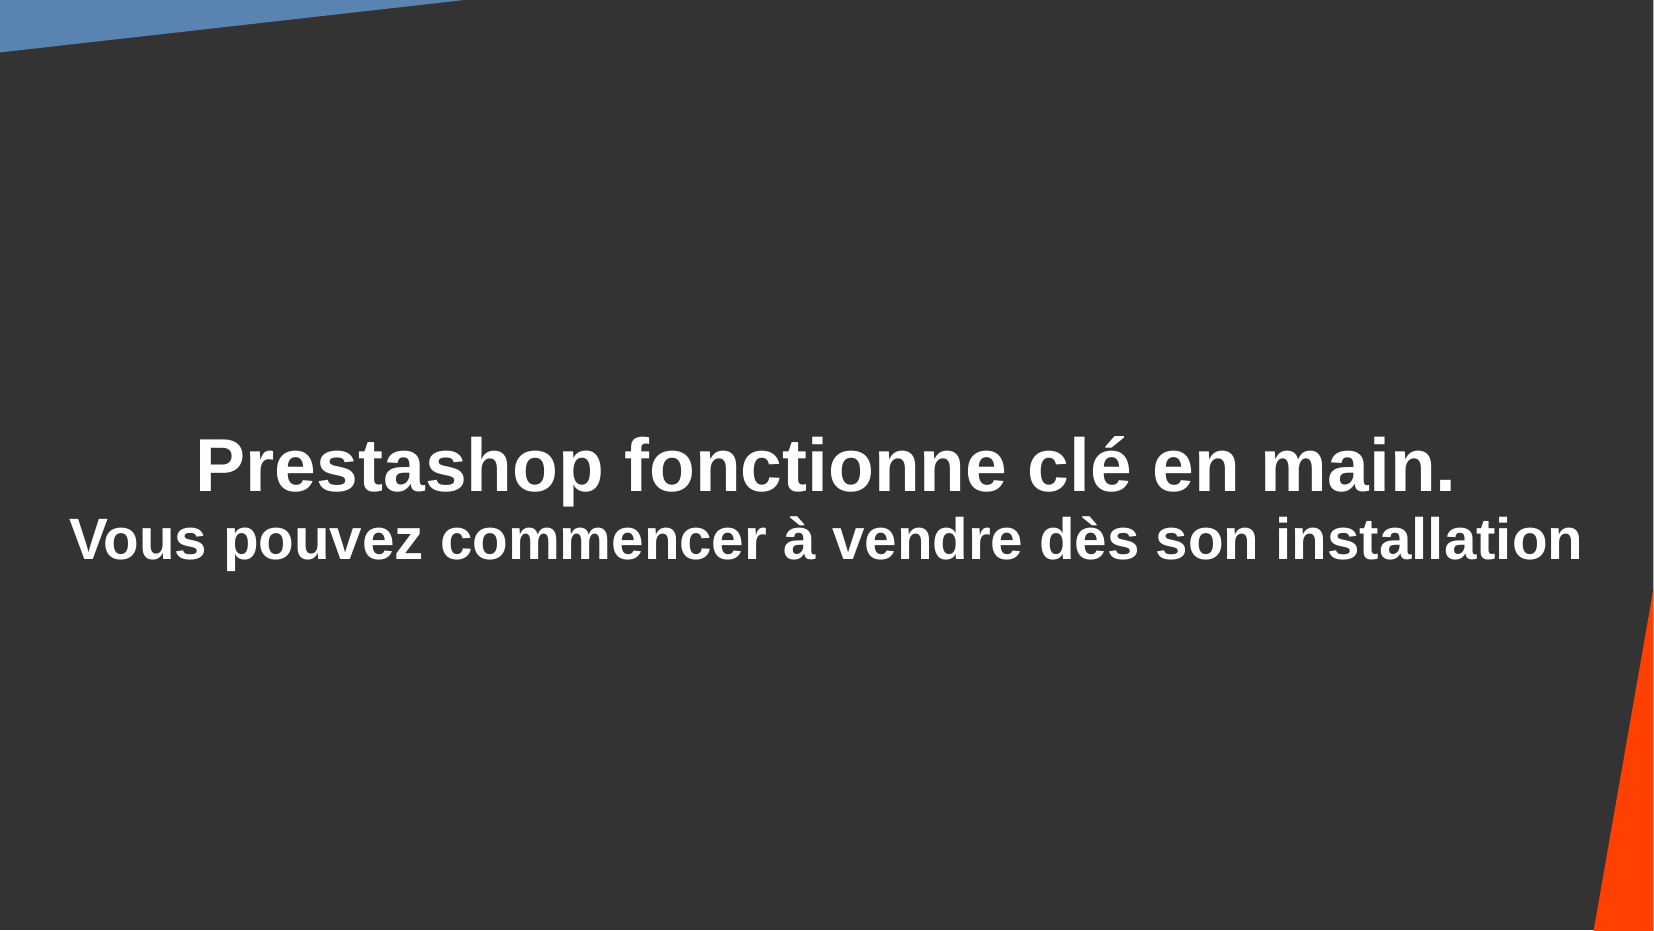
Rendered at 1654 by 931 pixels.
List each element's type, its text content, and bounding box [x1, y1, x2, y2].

text_box [0, 0, 465, 53]
title Prestashop fonctionne clé en main. Vous pouvez commencer à vendre dès son installation [19, 423, 1635, 573]
text_box [1593, 585, 1654, 931]
